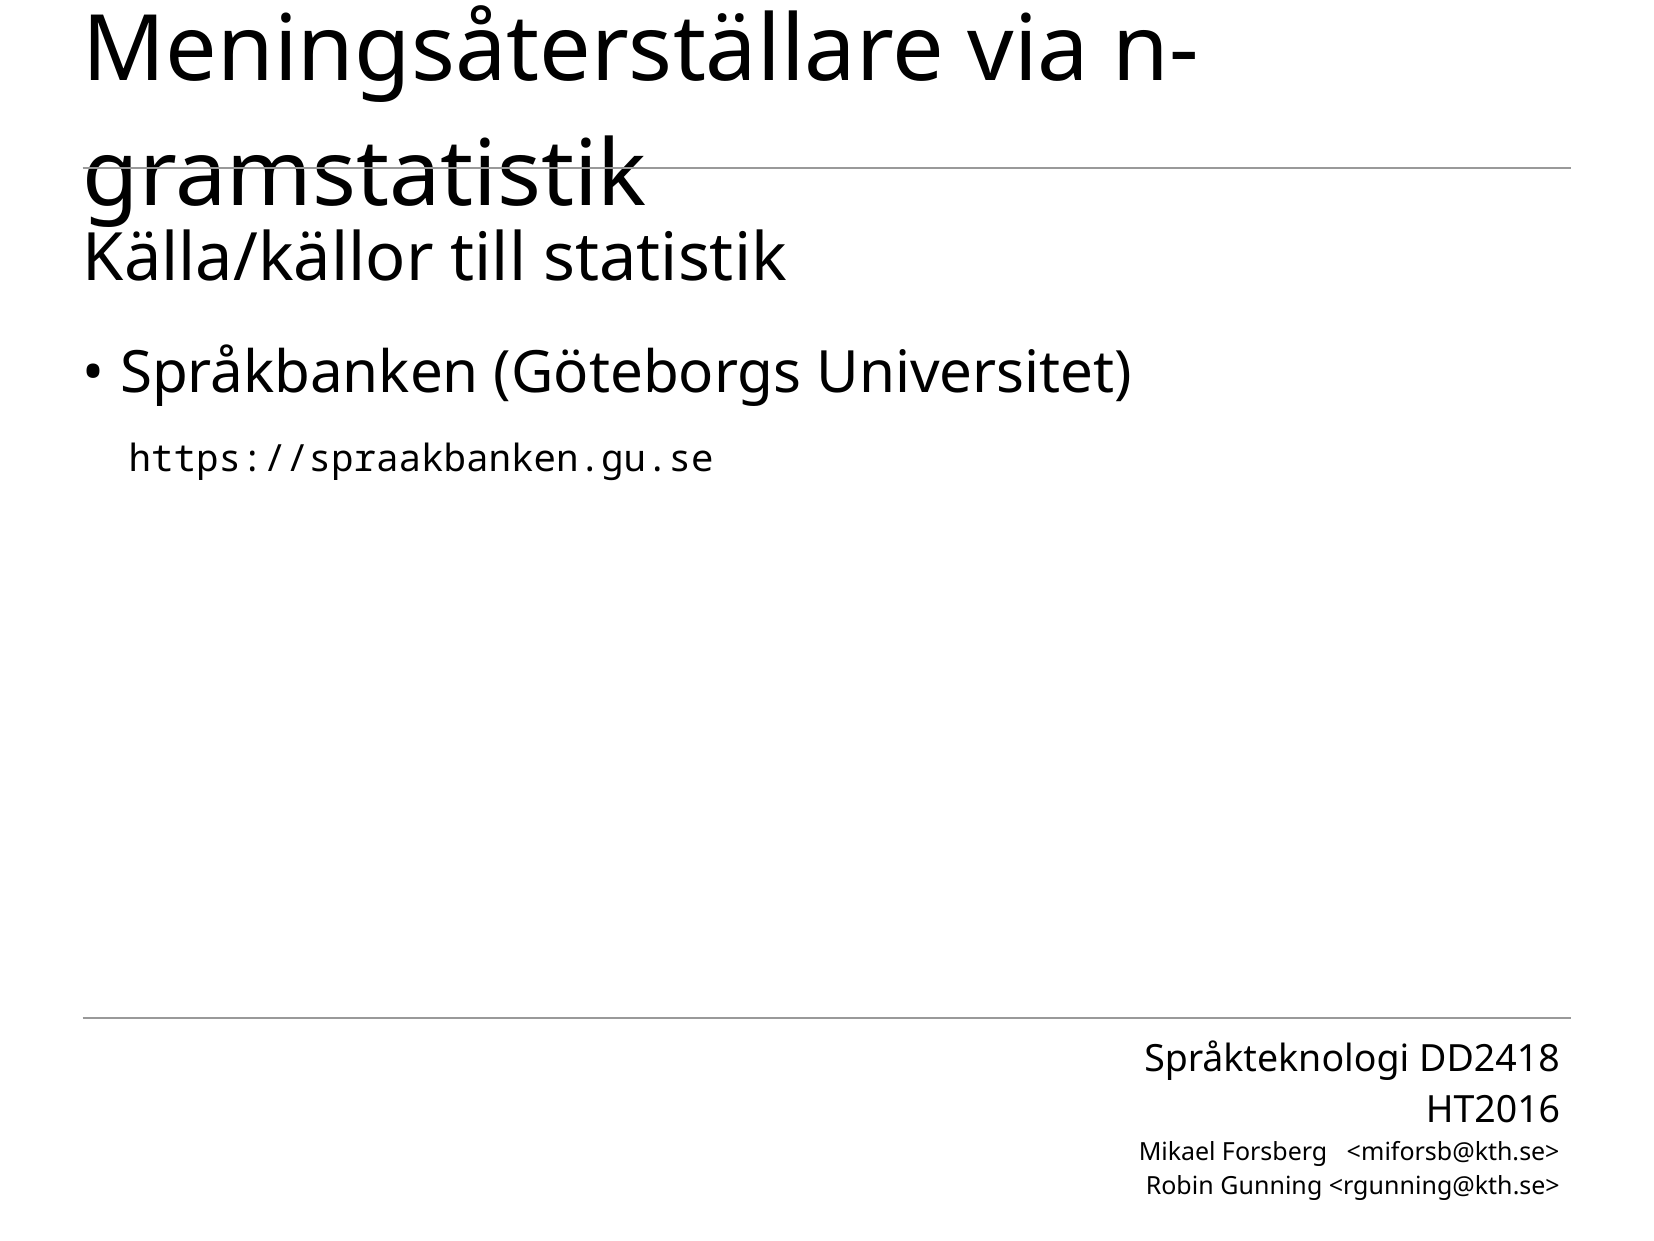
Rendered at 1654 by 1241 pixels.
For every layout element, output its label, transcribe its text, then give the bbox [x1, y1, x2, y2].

text_box Språkteknologi DD2418 HT2016 Mikael Forsberg <miforsb@kth.se> Robin Gunning <rgunning@kth.se> [1020, 1024, 1576, 1156]
subtitle • Språkbanken (Göteborgs Universitet) https://spraakbanken.gu.se [82, 330, 1571, 1010]
title Källa/källor till statistik [82, 194, 1571, 316]
title Meningsåterställare via n-gramstatistik [82, 46, 1571, 167]
